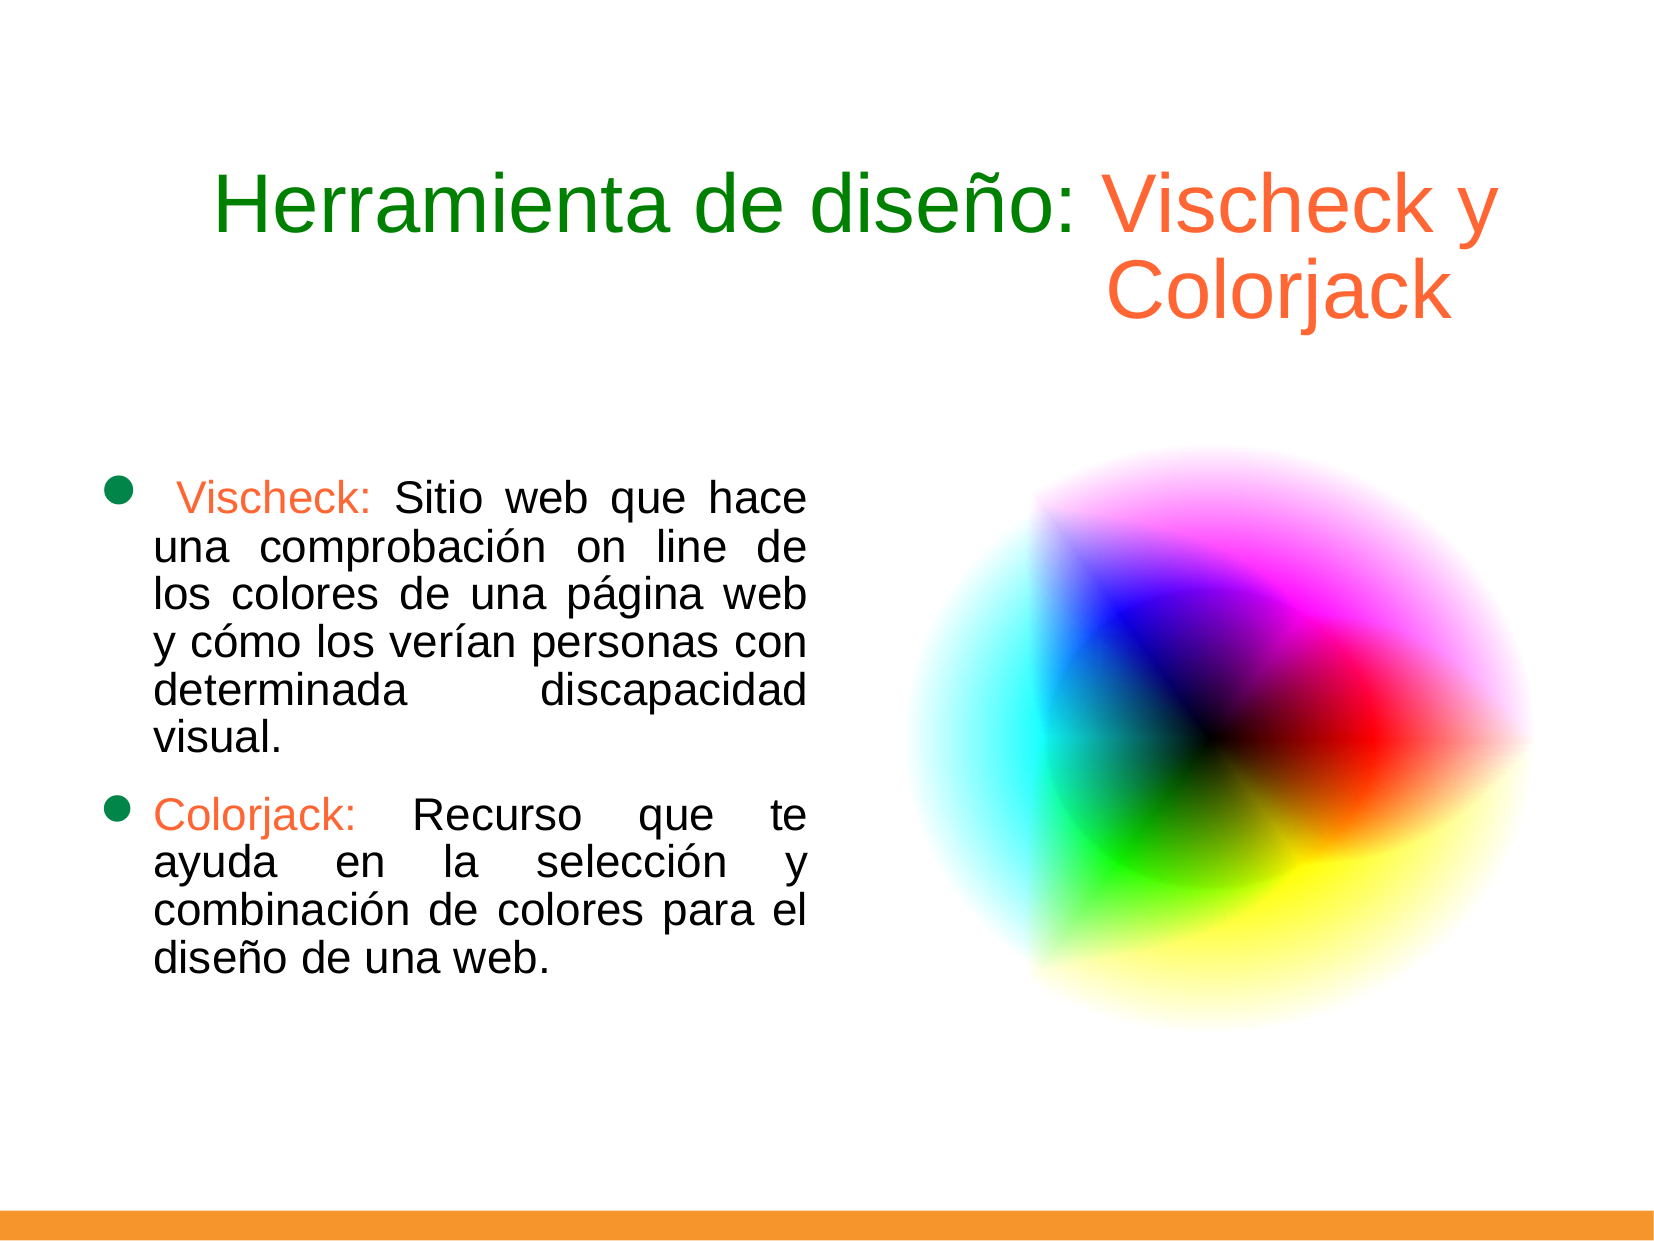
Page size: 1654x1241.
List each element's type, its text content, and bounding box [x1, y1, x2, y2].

list Vischeck: Sitio web que hace una comprobación on line de los colores de una página web y cómo los verían personas con determinada discapacidad visual. Colorjack: Recurso que te ayuda en la selección y combinación de colores para el diseño de una web. [82, 472, 809, 1109]
picture [885, 442, 1536, 1034]
title Herramienta de diseño: Vischeck y Colorjack [64, 159, 1553, 340]
